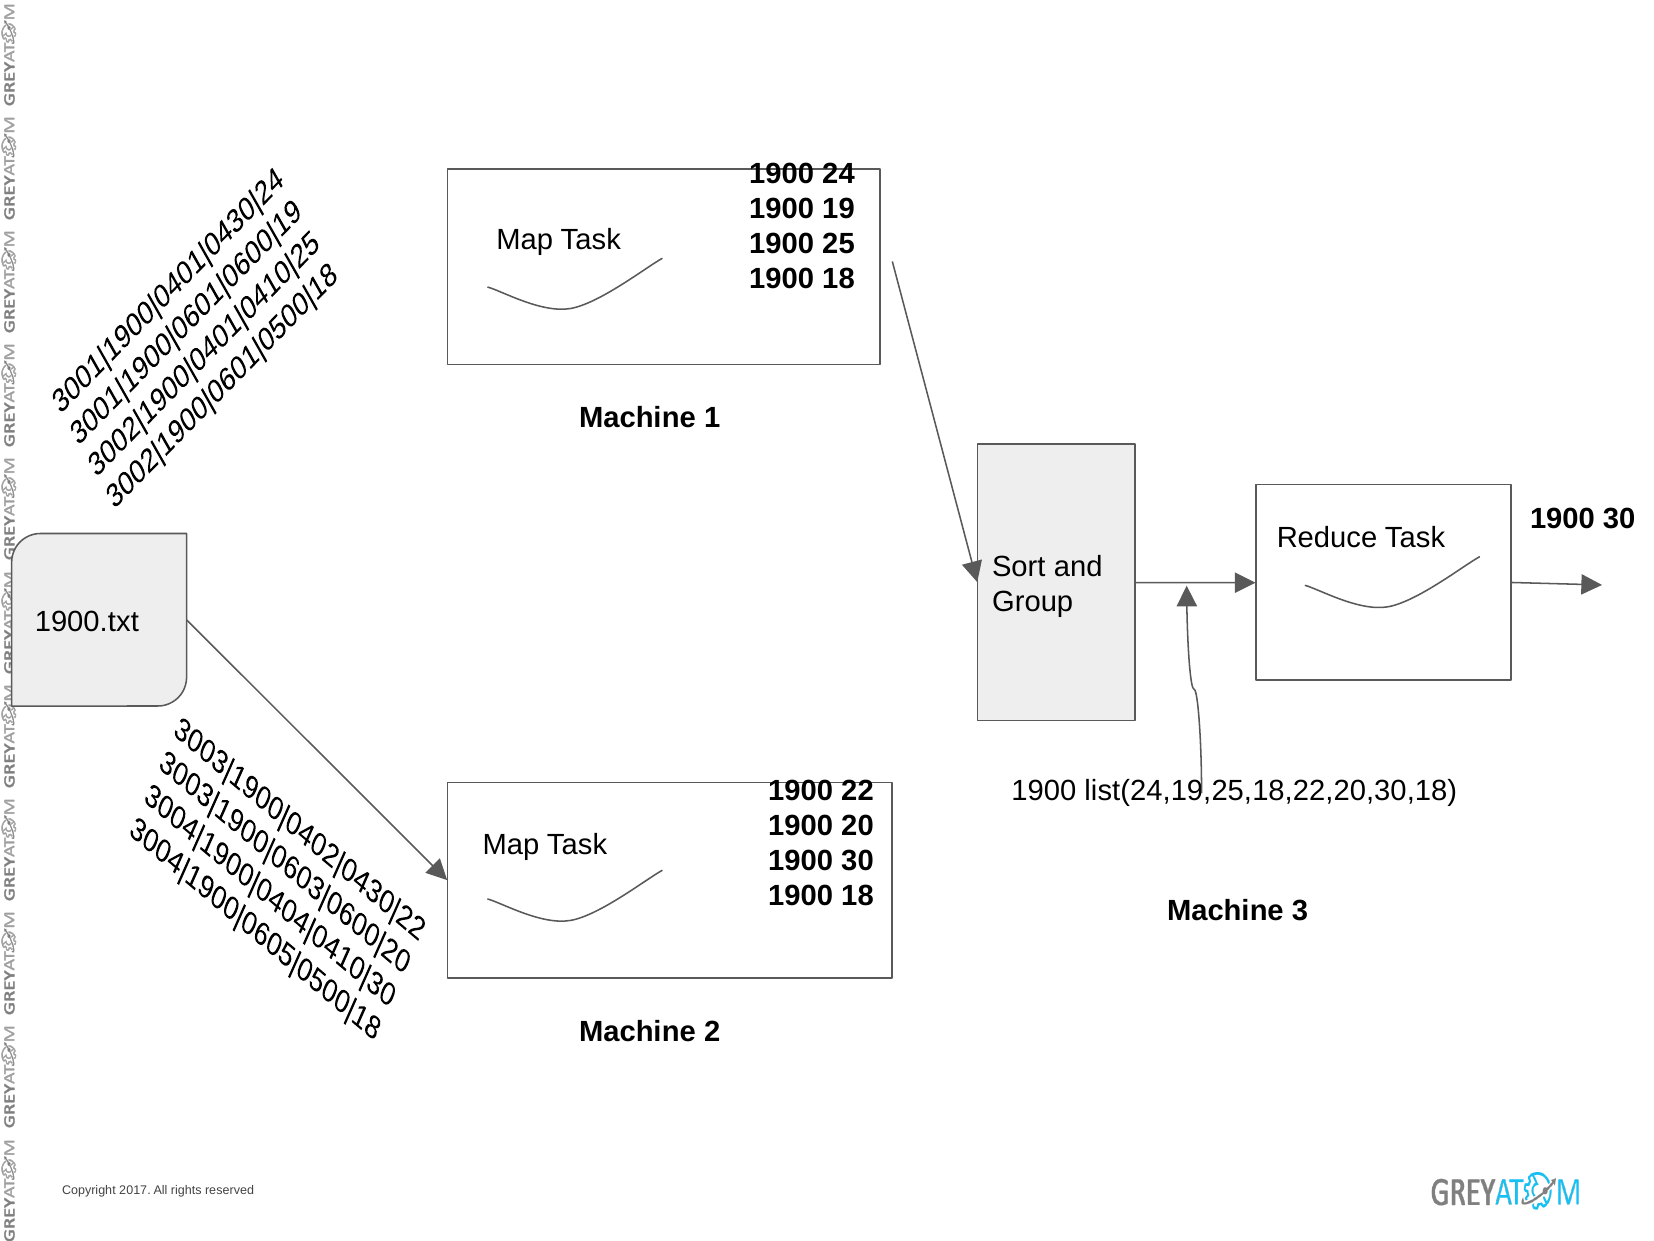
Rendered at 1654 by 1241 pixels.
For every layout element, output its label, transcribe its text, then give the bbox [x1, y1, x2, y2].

picture [1, 117, 17, 220]
picture [1, 344, 17, 447]
picture [1, 458, 17, 560]
text_box Machine 2 [564, 996, 779, 1109]
picture [1, 912, 17, 1015]
picture [1, 231, 17, 333]
text_box 1900 list(24,19,25,18,22,20,30,18) [996, 756, 1546, 855]
text_box 1900 24 1900 19 1900 25 1900 18 [734, 139, 893, 383]
text_box Map Task [481, 205, 696, 317]
text_box 1900.txt [11, 533, 187, 707]
text_box Sort and Group [977, 444, 1136, 721]
picture [1, 685, 17, 788]
text_box 3003|1900|0402|0430|22 3003|1900|0603|0600|20 3004|1900|0404|0410|30 3004|1900|0605|0500|18 [84, 682, 533, 1195]
picture [1, 1026, 17, 1128]
text_box 1900 22 1900 20 1900 30 1900 18 [753, 756, 911, 1000]
text_box Machine 3 [1152, 876, 1367, 988]
picture [1, 799, 17, 901]
picture [1, 572, 11, 674]
picture [1, 1140, 17, 1241]
picture [1, 4, 17, 106]
text_box Map Task [467, 810, 682, 922]
text_box 1900 30 [1515, 484, 1654, 596]
text_box Machine 1 [564, 383, 779, 495]
picture [1430, 1168, 1581, 1212]
text_box Reduce Task [1262, 502, 1494, 615]
text_box 3001|1900|0401|0430|24 3001|1900|0601|0600|19 3002|1900|0401|0410|25 3002|1900|0601|0500|18 [27, 44, 472, 585]
